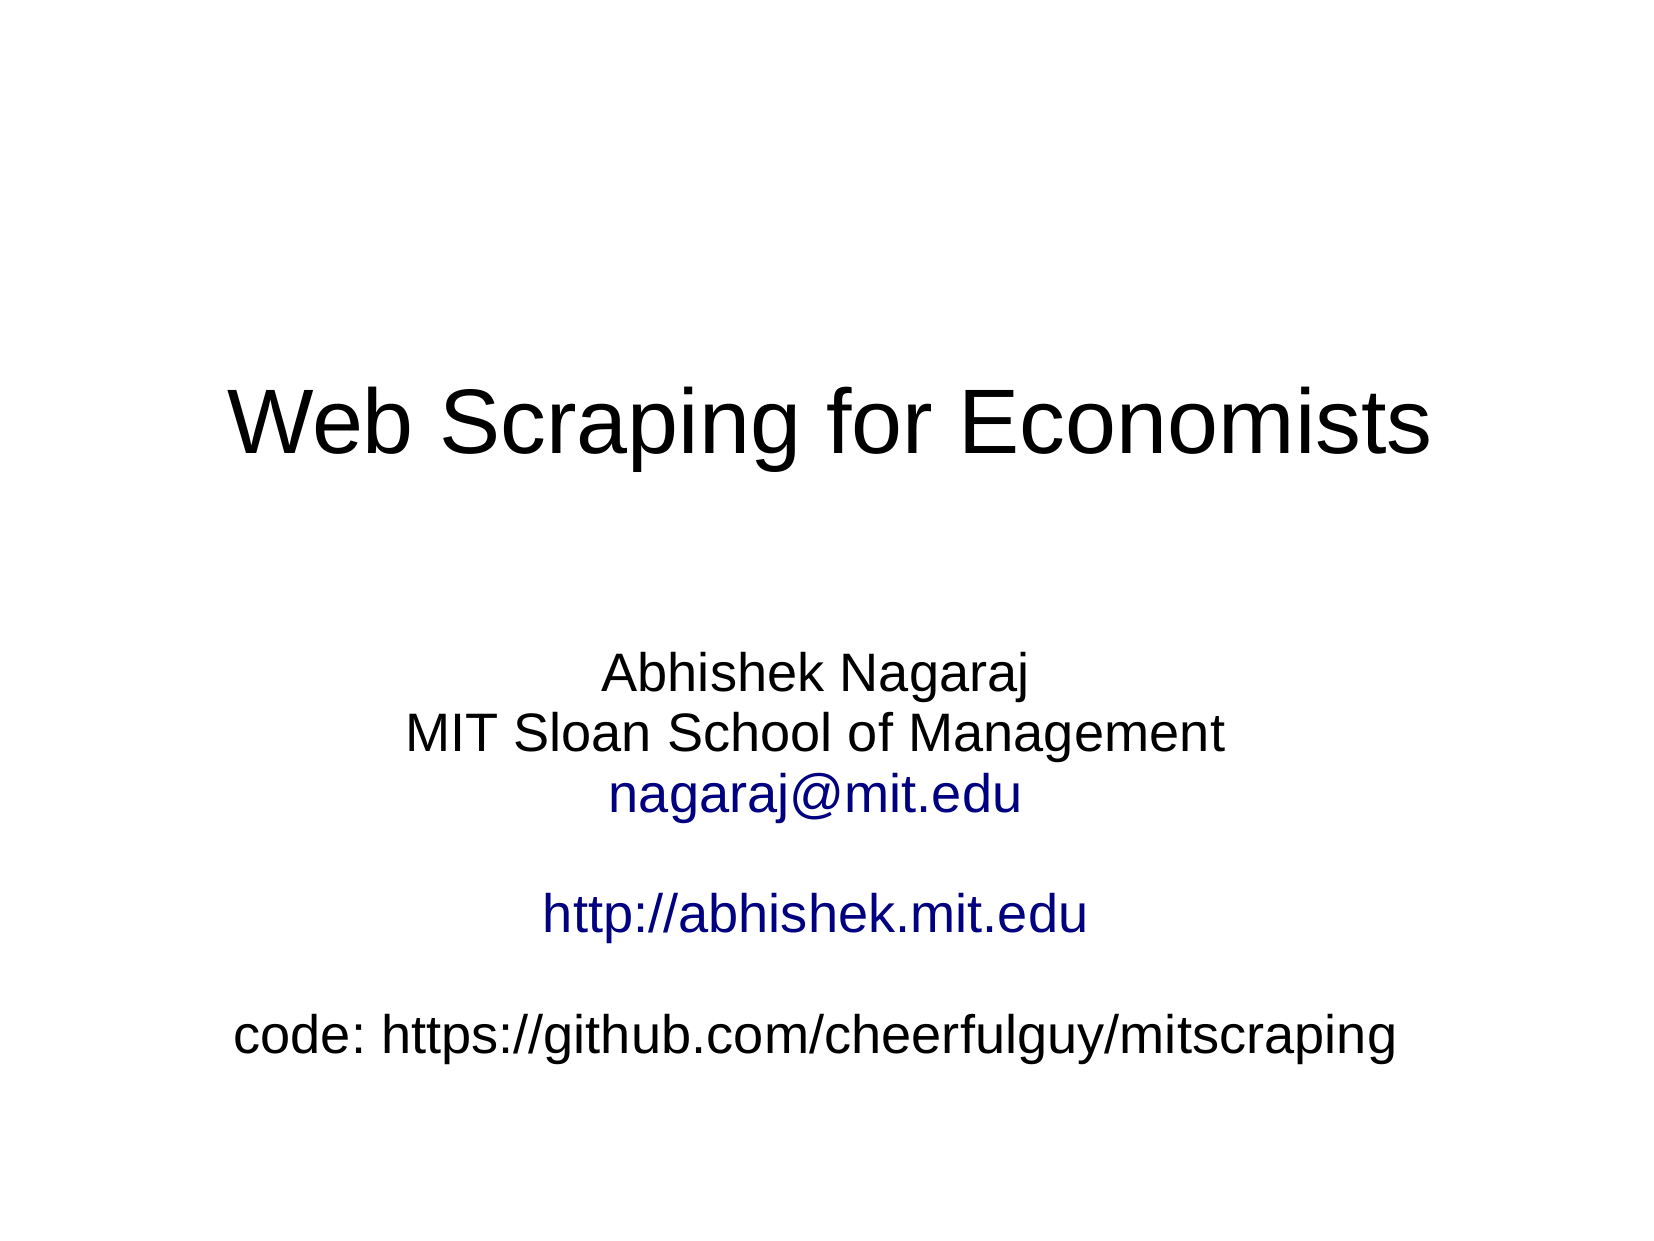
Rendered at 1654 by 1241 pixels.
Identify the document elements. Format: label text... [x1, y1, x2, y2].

title Abhishek Nagaraj MIT Sloan School of Management nagaraj@mit.edu http://abhishek.mit.edu code: https://github.com/cheerfulguy/mitscraping [71, 641, 1561, 1066]
title Web Scraping for Economists [86, 317, 1576, 526]
